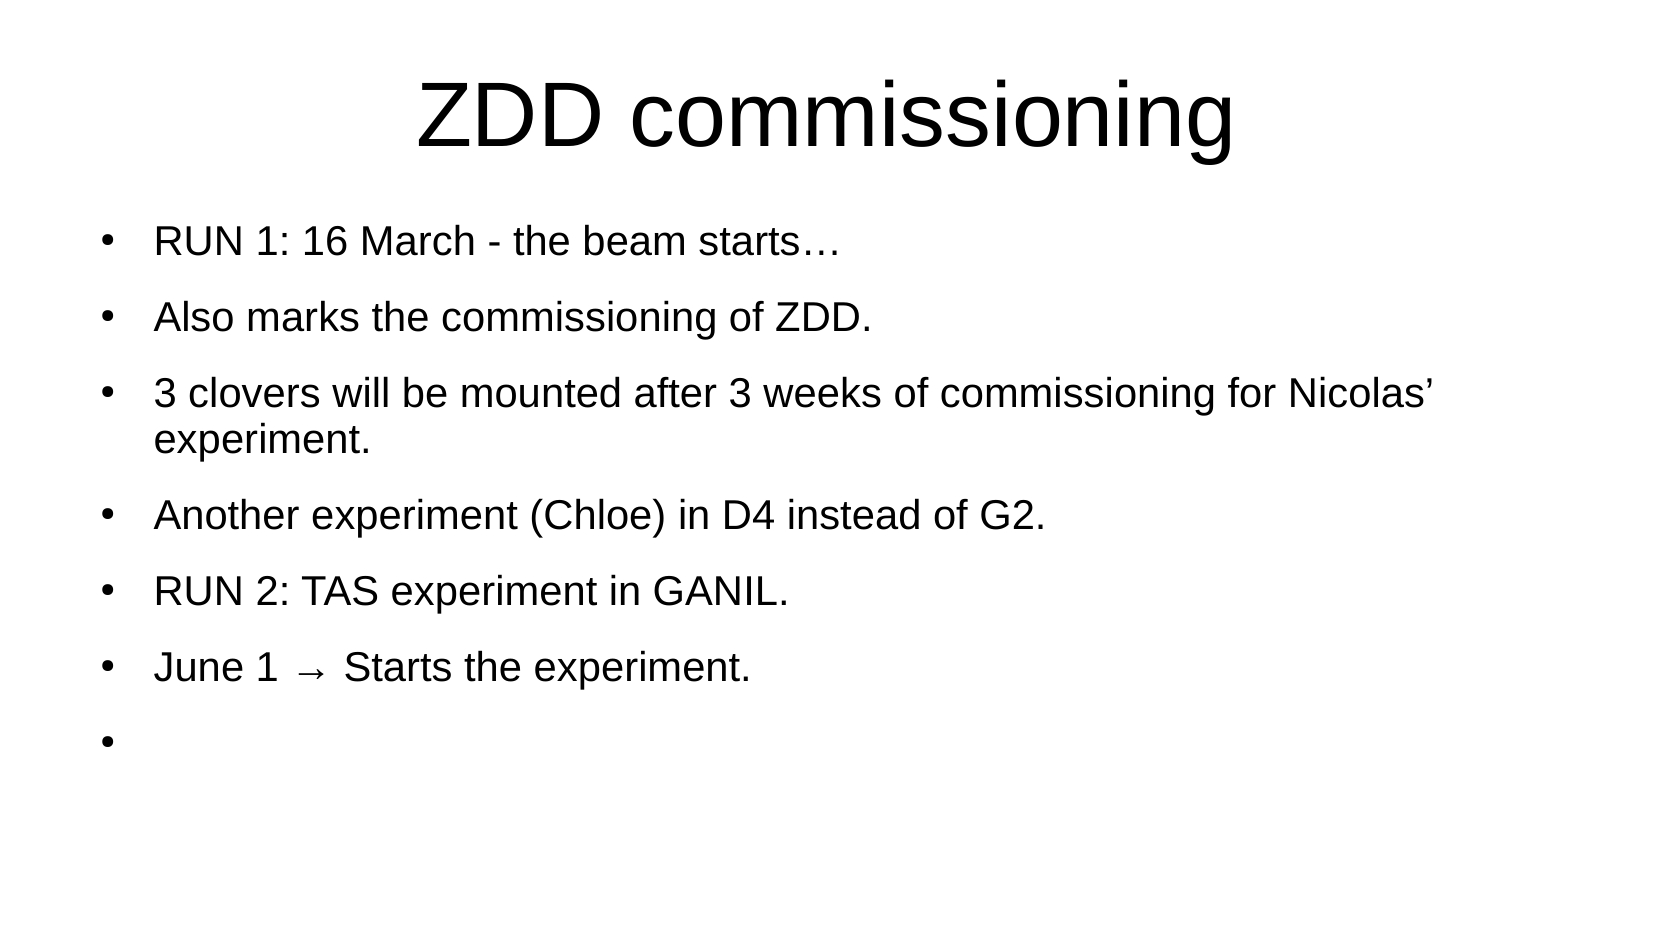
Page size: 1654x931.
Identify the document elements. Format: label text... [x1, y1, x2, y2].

list RUN 1: 16 March - the beam starts… Also marks the commissioning of ZDD. 3 clovers will be mounted after 3 weeks of commissioning for Nicolas’ experiment. Another experiment (Chloe) in D4 instead of G2. RUN 2: TAS experiment in GANIL. June 1 → Starts the experiment. [82, 217, 1571, 758]
title ZDD commissioning [82, 37, 1571, 193]
